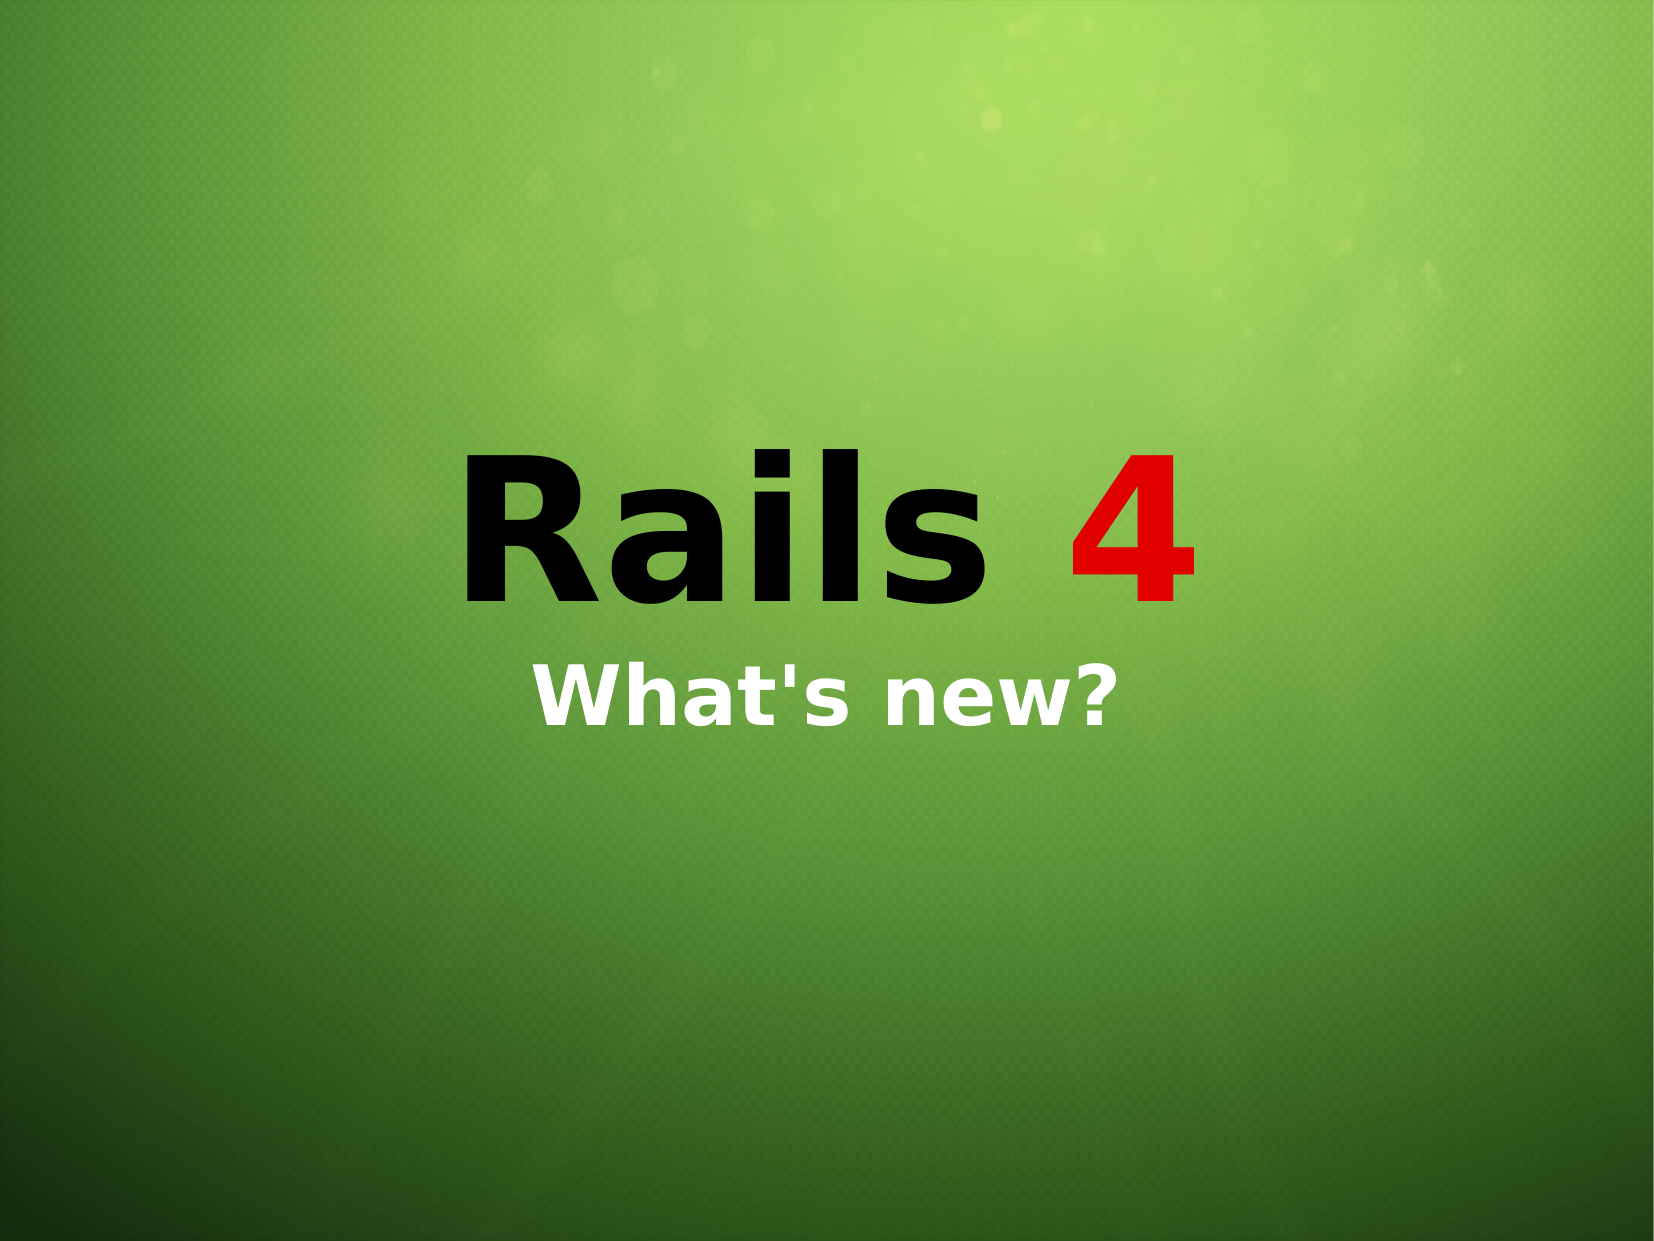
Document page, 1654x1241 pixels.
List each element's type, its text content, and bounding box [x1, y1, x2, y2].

subtitle Rails 4 What's new? [82, 49, 1571, 1170]
picture [0, 0, 1654, 1241]
